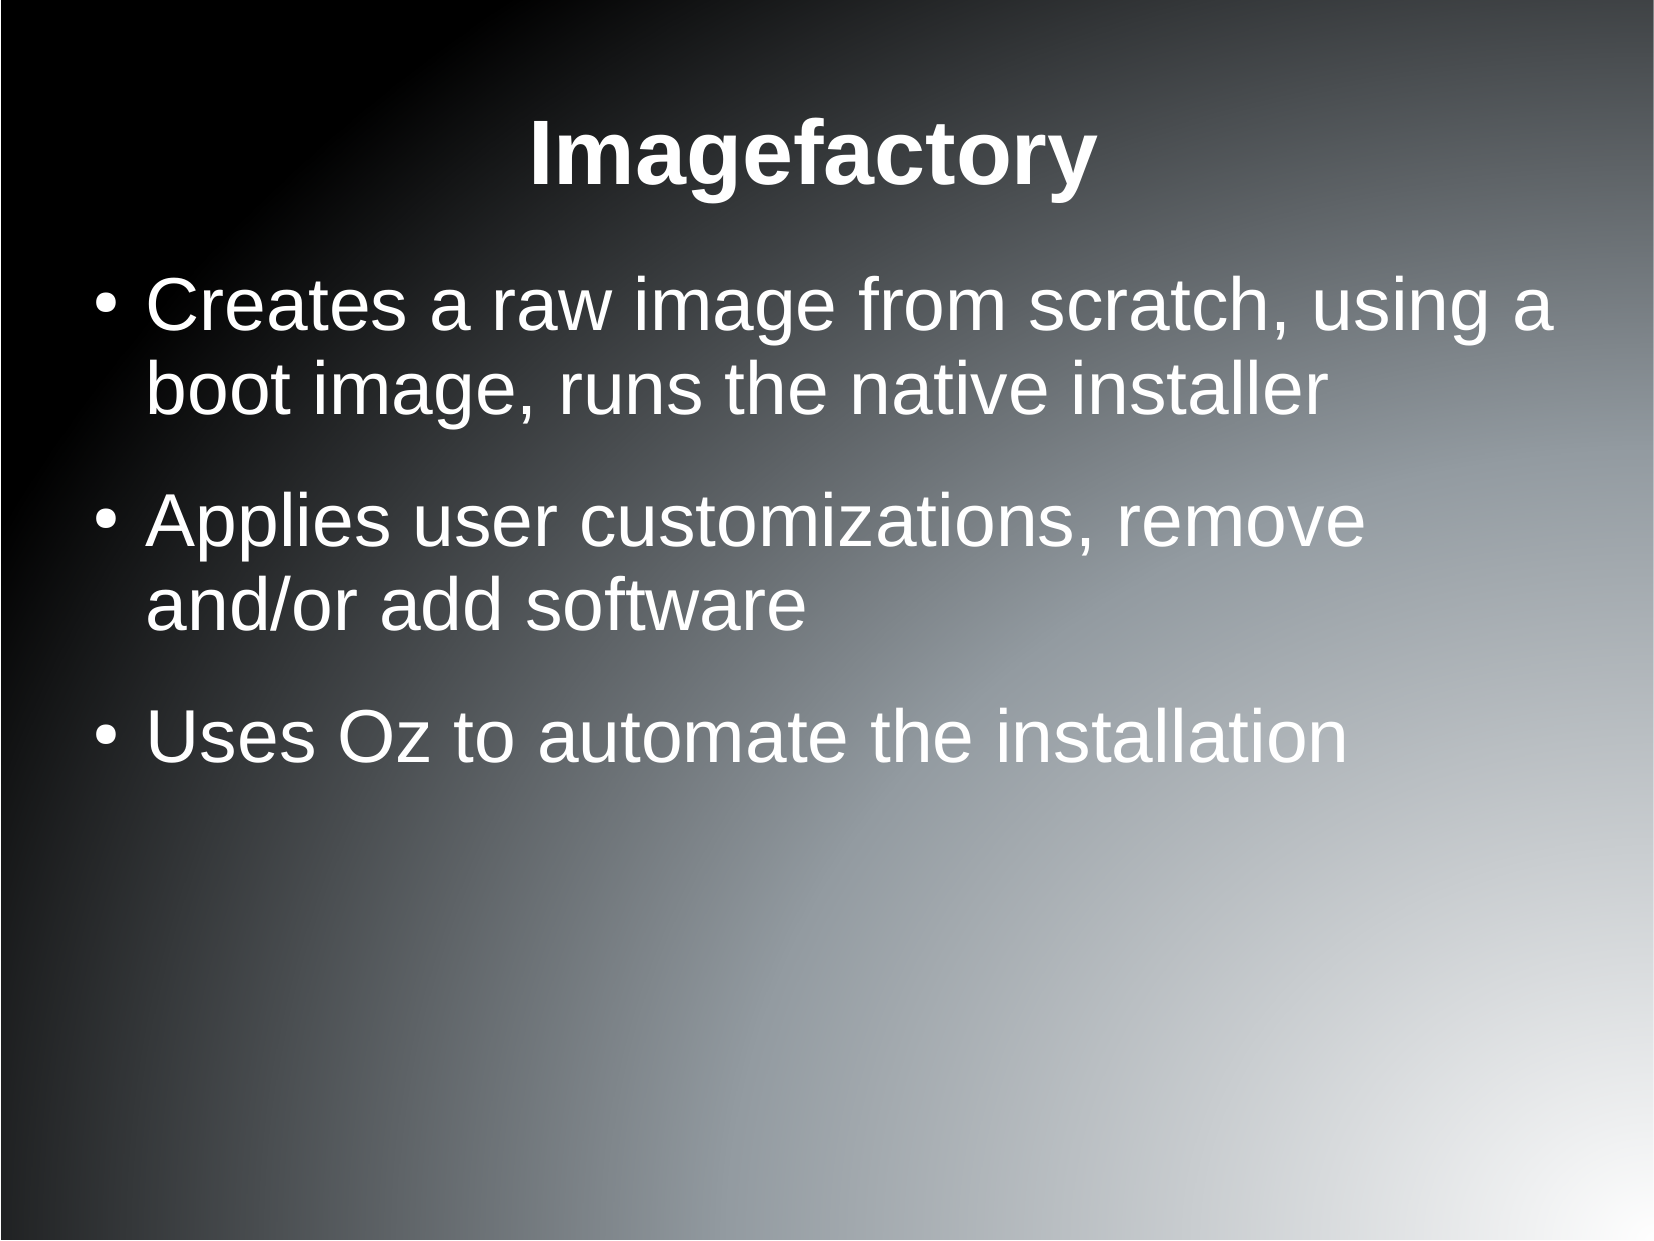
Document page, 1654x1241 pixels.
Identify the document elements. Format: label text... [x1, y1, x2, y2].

title Imagefactory [82, 49, 1571, 257]
list Creates a raw image from scratch, using a boot image, runs the native installer Applies user customizations, remove and/or add software Uses Oz to automate the installation [75, 262, 1564, 1081]
picture [1, 0, 1654, 1240]
